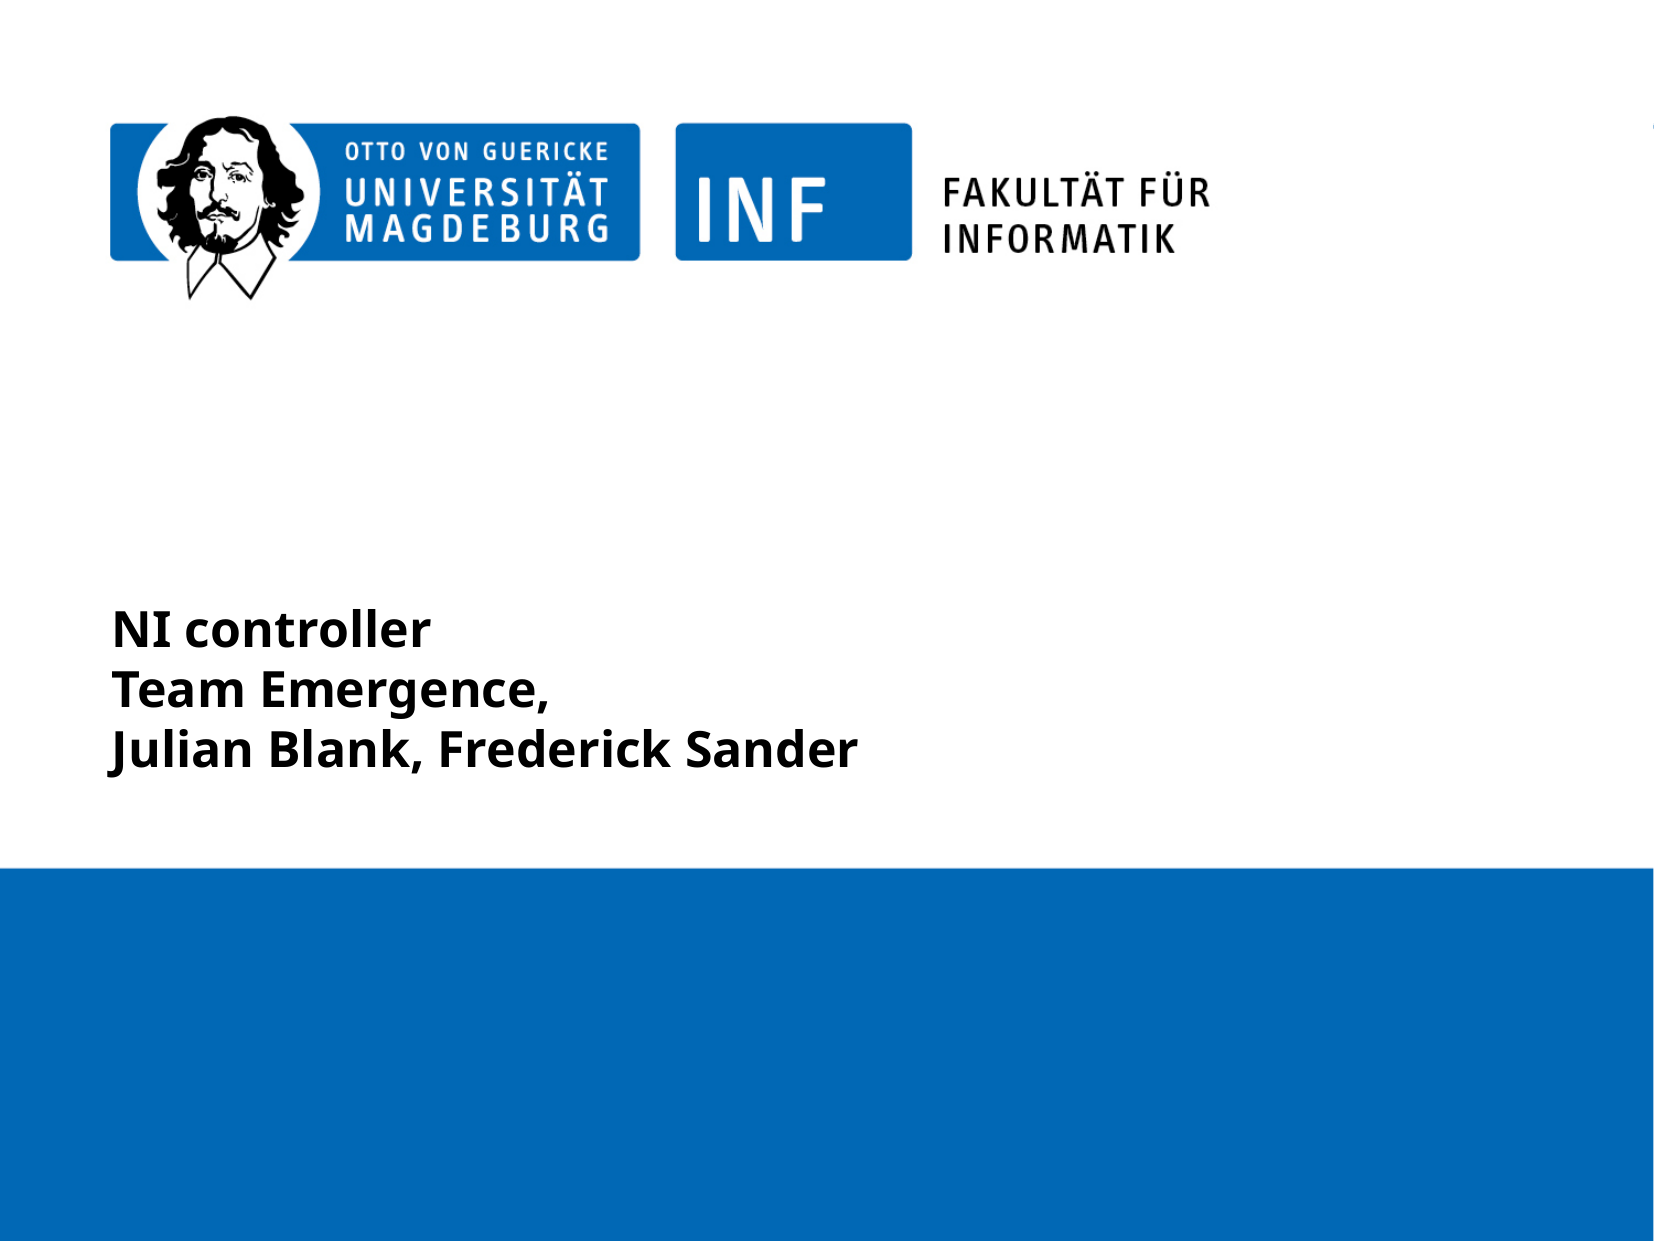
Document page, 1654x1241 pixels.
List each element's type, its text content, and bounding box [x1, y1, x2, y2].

picture [0, 0, 1654, 1241]
text_box NI controller Team Emergence, Julian Blank, Frederick Sander [96, 452, 1544, 786]
